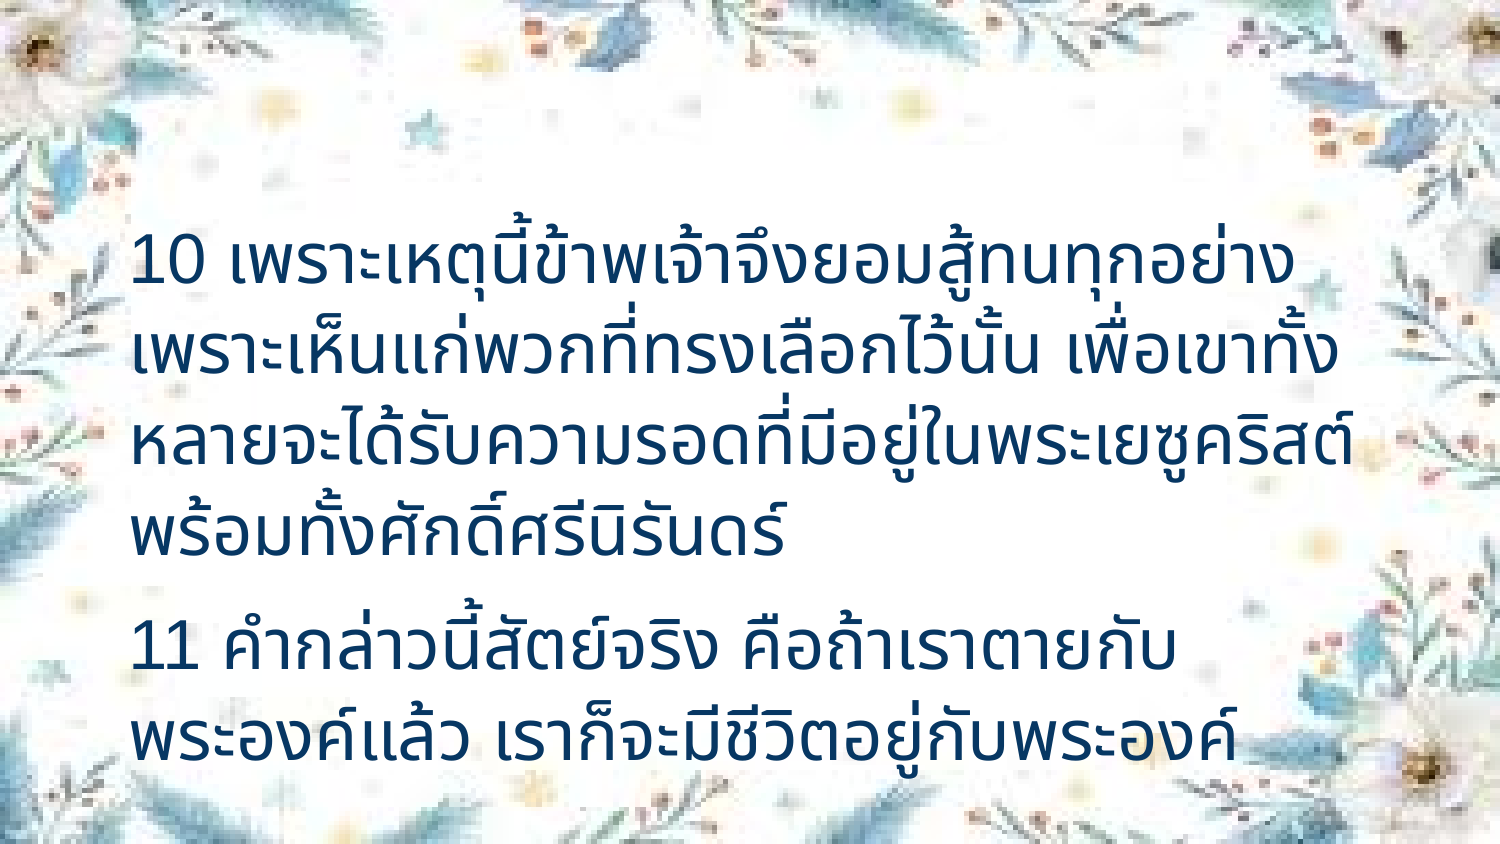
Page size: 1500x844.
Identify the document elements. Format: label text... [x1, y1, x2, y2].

list 10 เพราะเหตุนี้ข้าพเจ้าจึงยอมสู้ทนทุกอย่าง เพราะเห็นแก่พวกที่ทรงเลือกไว้นั้น เพื่อเขาทั้งหลายจะได้รับความรอดที่มีอยู่ในพระเยซูคริสต์พร้อมทั้งศักดิ์ศรีนิรันดร์ 11 คำกล่าวนี้สัตย์จริง คือถ้าเราตายกับพระองค์แล้ว เราก็จะมีชีวิตอยู่กับพระองค์ [113, 192, 1405, 798]
picture [0, 0, 1500, 844]
